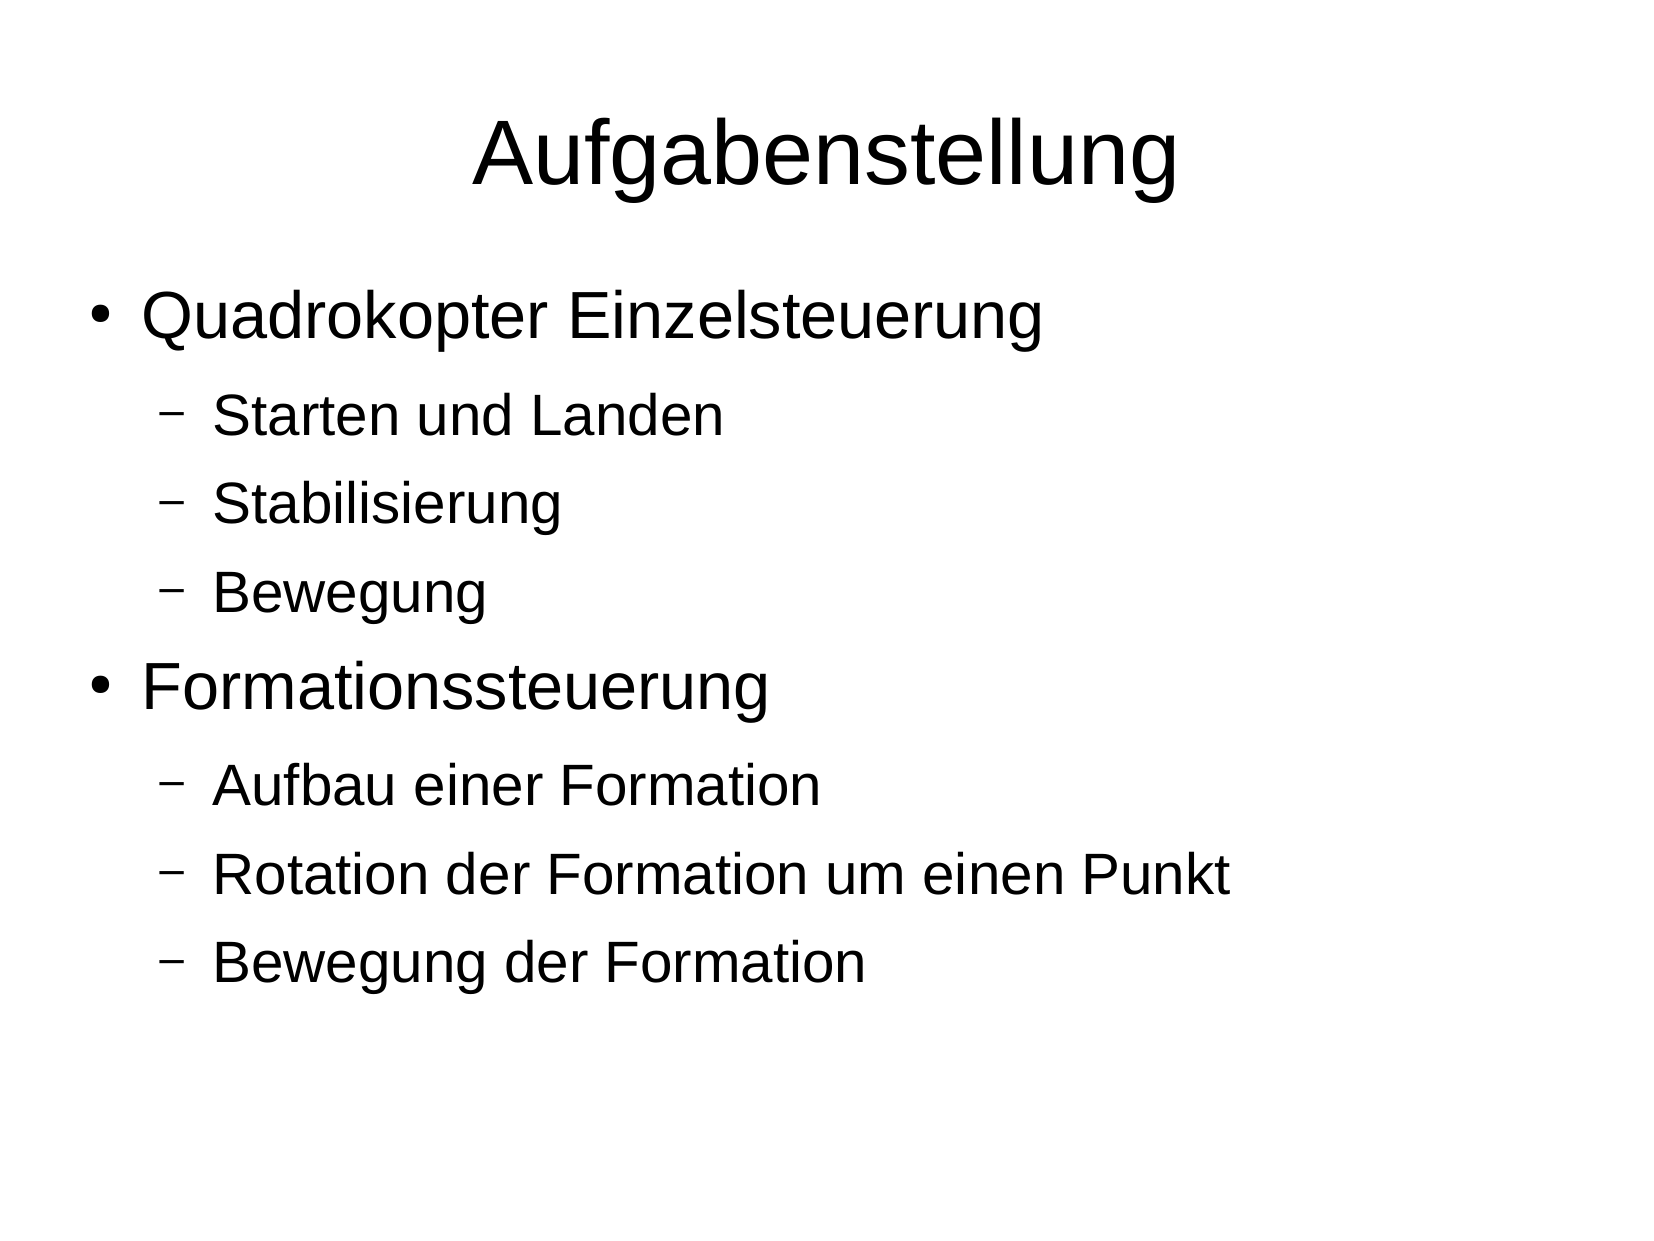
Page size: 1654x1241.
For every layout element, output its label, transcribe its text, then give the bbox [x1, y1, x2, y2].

title Aufgabenstellung [82, 49, 1571, 257]
list Quadrokopter Einzelsteuerung Starten und Landen Stabilisierung Bewegung Formationssteuerung Aufbau einer Formation Rotation der Formation um einen Punkt Bewegung der Formation [70, 278, 1560, 1241]
